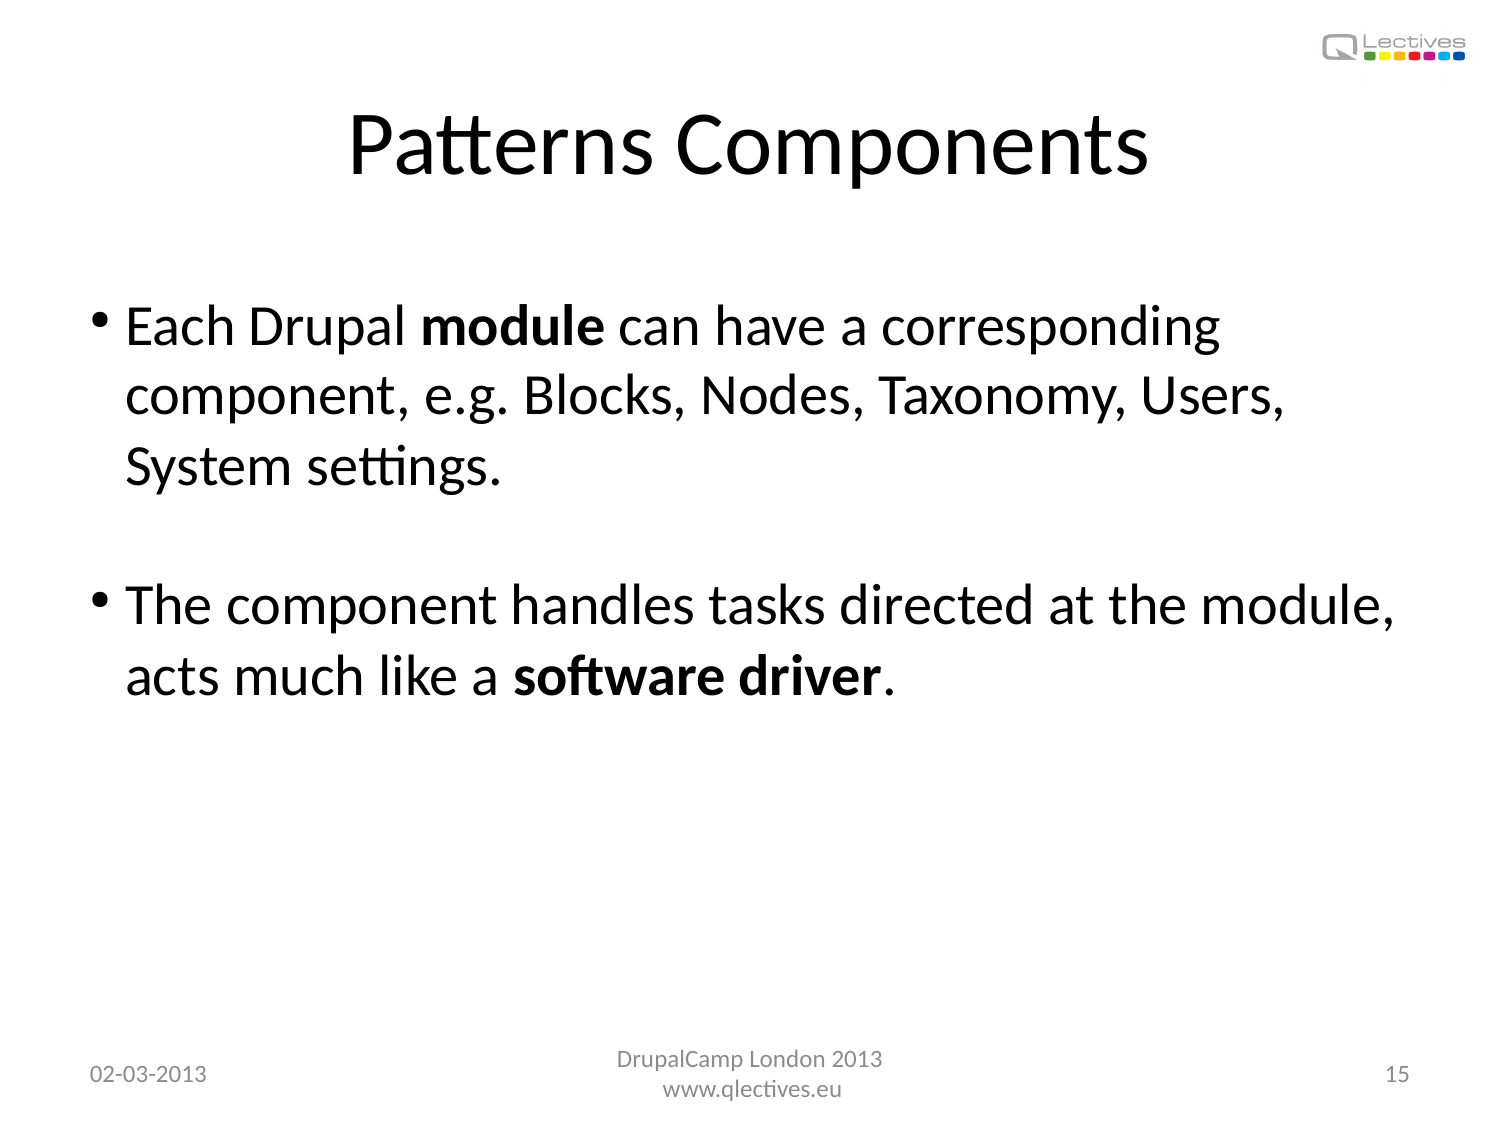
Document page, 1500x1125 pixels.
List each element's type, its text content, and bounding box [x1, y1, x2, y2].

text_box DrupalCamp London 2013 www.qlectives.eu [512, 1042, 988, 1103]
text_box Each Drupal module can have a corresponding component, e.g. Blocks, Nodes, Taxonomy, Users, System settings. The component handles tasks directed at the module, acts much like a software driver. [74, 224, 1425, 1016]
text_box Patterns Components [74, 44, 1425, 224]
text_box <number> [1074, 1042, 1425, 1103]
text_box 02-03-2013 [74, 1042, 425, 1103]
picture [1288, 9, 1500, 90]
